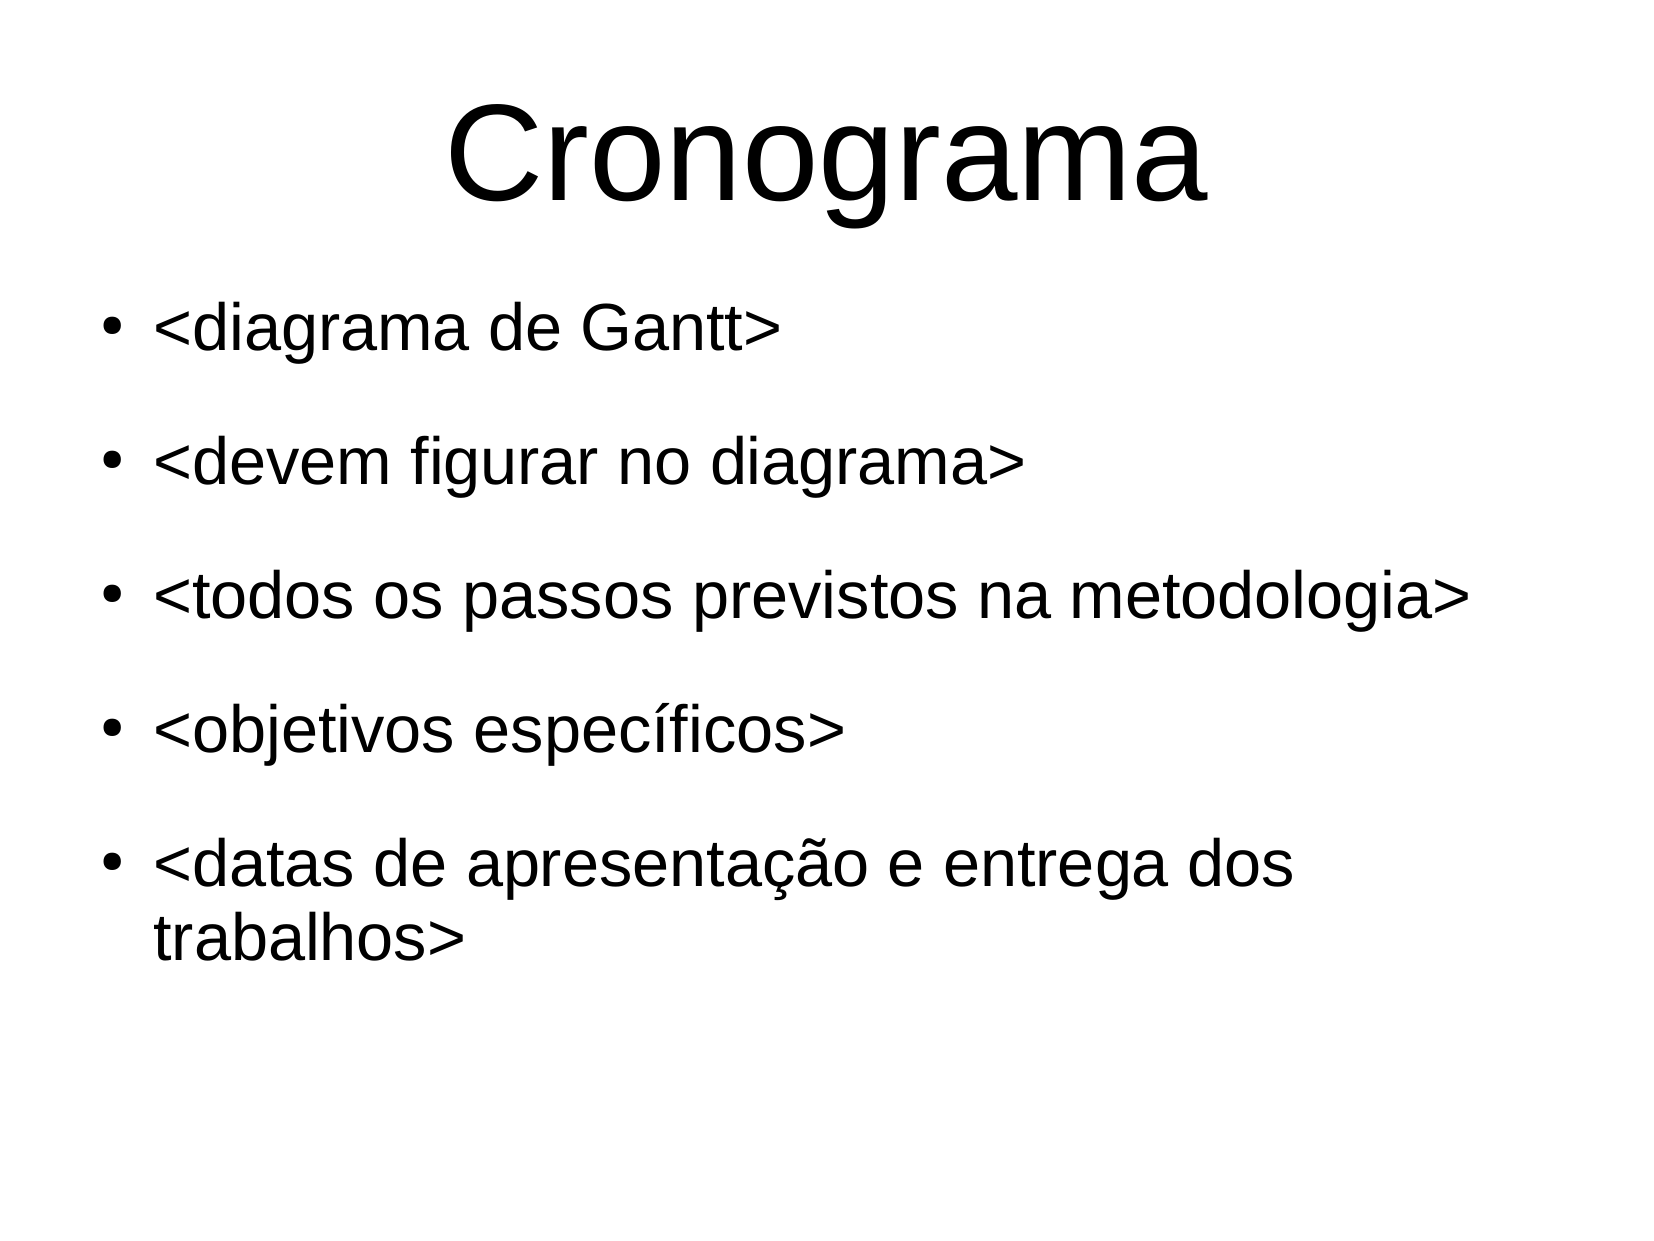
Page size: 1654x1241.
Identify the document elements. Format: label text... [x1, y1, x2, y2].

list <diagrama de Gantt> <devem figurar no diagrama> <todos os passos previstos na metodologia> <objetivos específicos> <datas de apresentação e entrega dos trabalhos> [82, 290, 1571, 1010]
title Cronograma [82, 49, 1571, 257]
